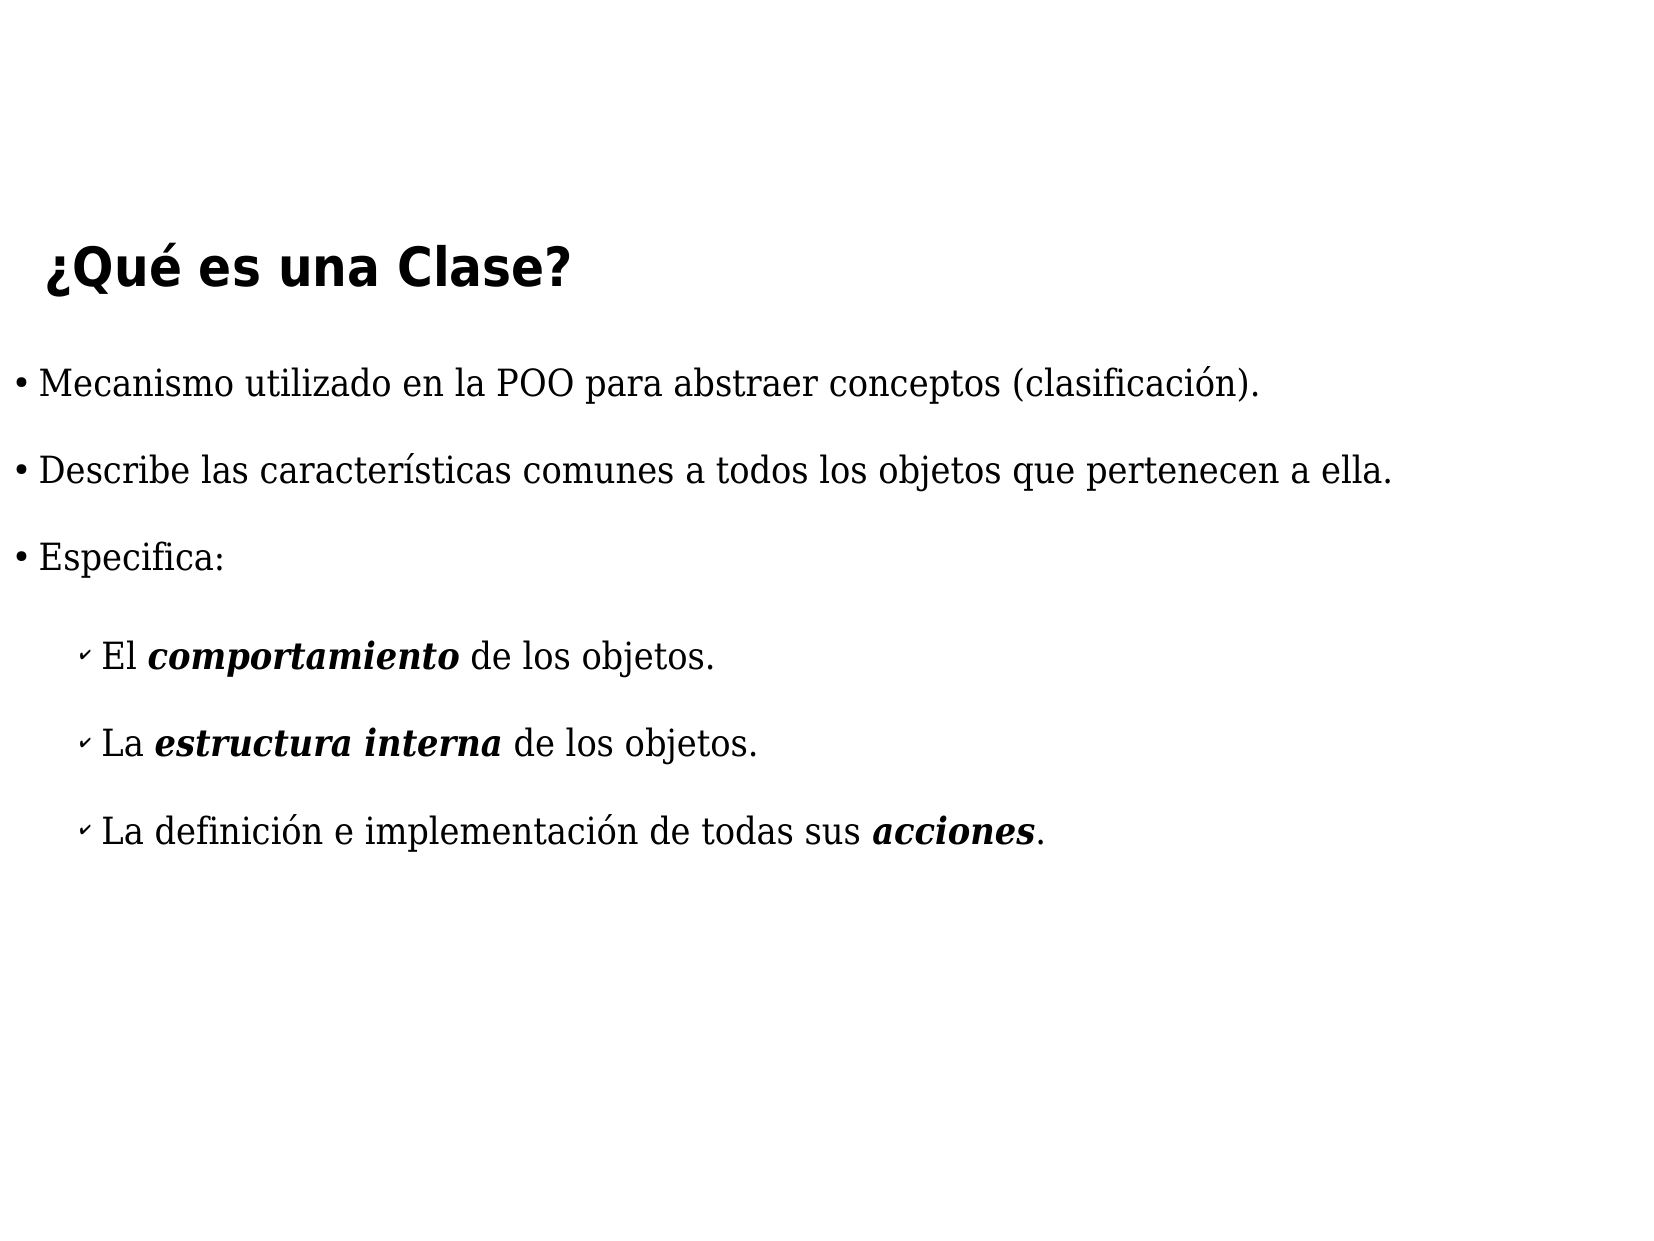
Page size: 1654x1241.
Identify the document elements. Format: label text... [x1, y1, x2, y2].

text_box ¿Qué es una Clase? [29, 229, 1625, 308]
text_box Mecanismo utilizado en la POO para abstraer conceptos (clasificación). Describe las características comunes a todos los objetos que pertenecen a ella. Especifica: [0, 354, 1654, 588]
text_box El comportamiento de los objetos. La estructura interna de los objetos. La definición e implementación de todas sus acciones. [64, 626, 1128, 861]
